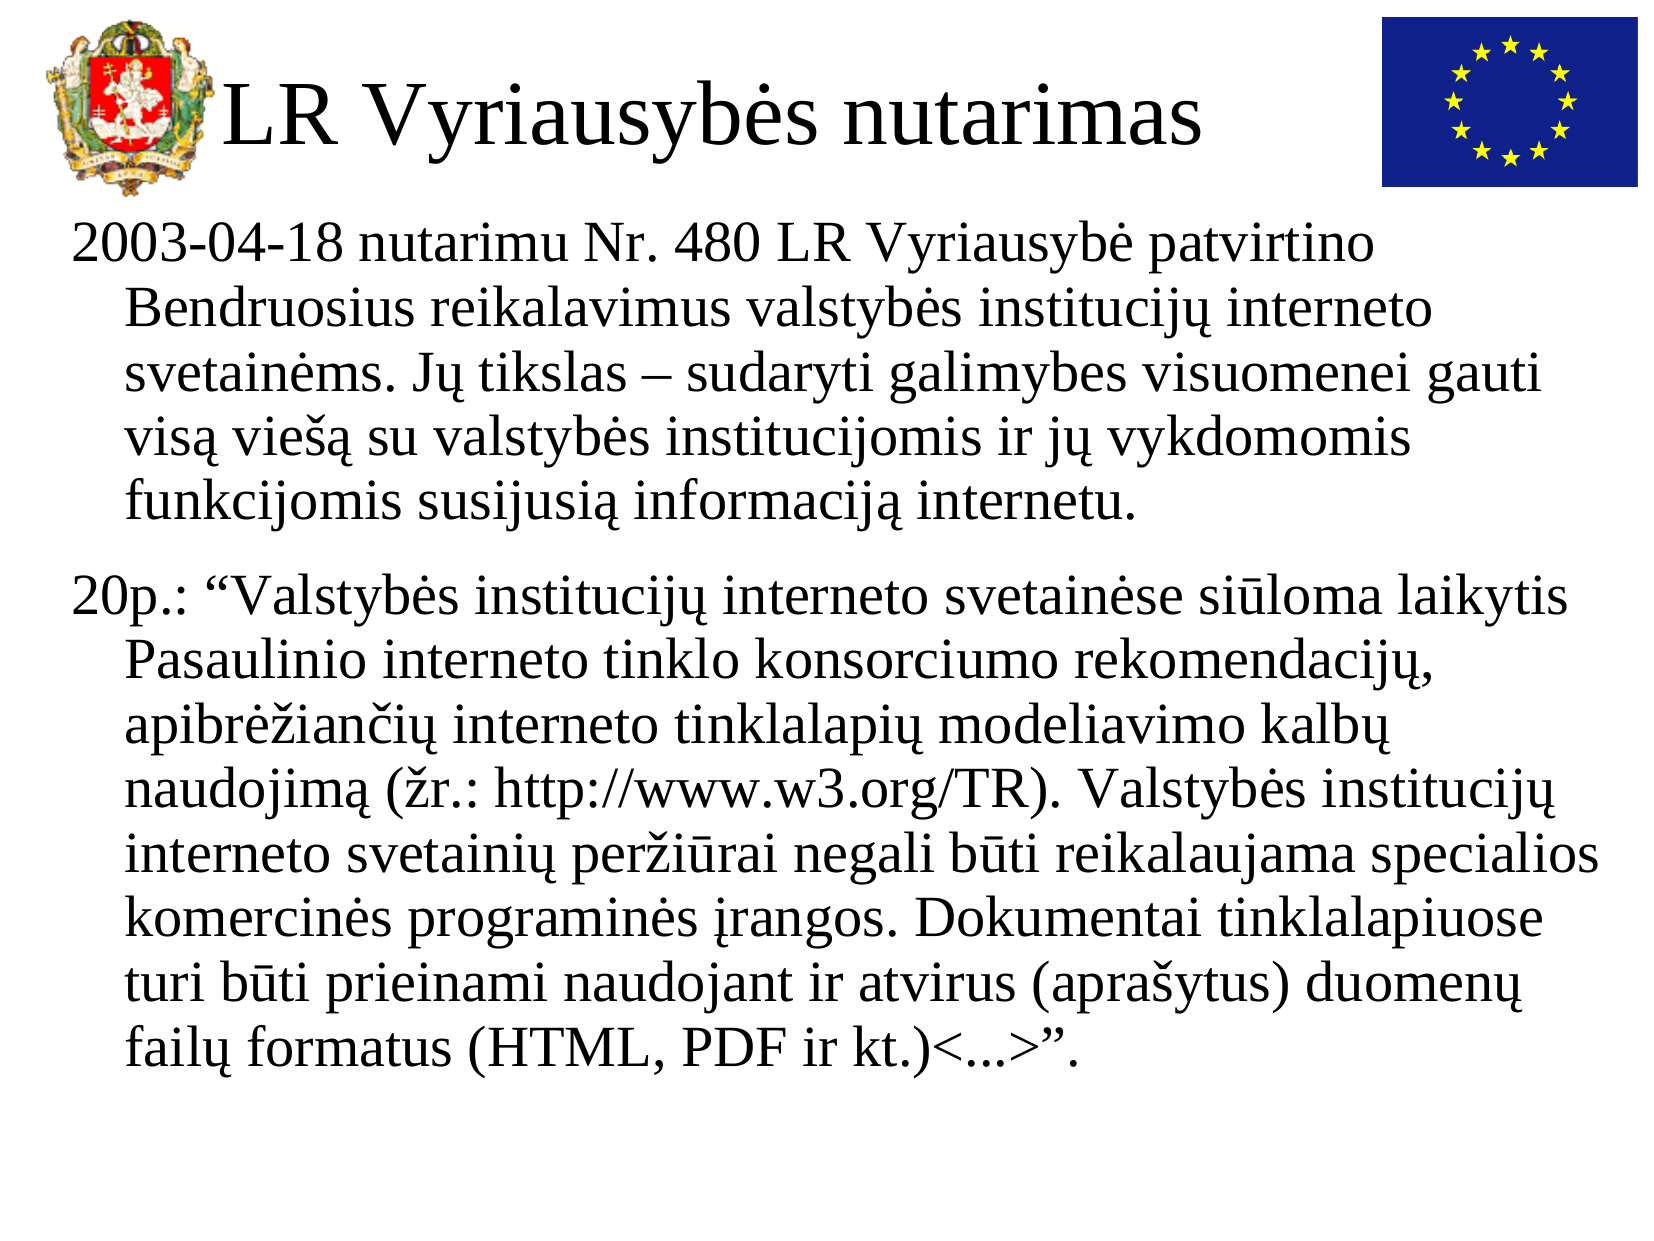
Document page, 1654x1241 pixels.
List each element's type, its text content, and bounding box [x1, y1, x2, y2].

title LR Vyriausybės nutarimas [63, 49, 1365, 178]
picture [0, 16, 271, 199]
list 2003-04-18 nutarimu Nr. 480 LR Vyriausybė patvirtino Bendruosius reikalavimus valstybės institucijų interneto svetainėms. Jų tikslas – sudaryti galimybes visuomenei gauti visą viešą su valstybės institucijomis ir jų vykdomomis funkcijomis susijusią informaciją internetu. 20p.: “Valstybės institucijų interneto svetainėse siūloma laikytis Pasaulinio interneto tinklo konsorciumo rekomendacijų, apibrėžiančių interneto tinklalapių modeliavimo kalbų naudojimą (žr.: http://www.w3.org/TR). Valstybės institucijų interneto svetainių peržiūrai negali būti reikalaujama specialios komercinės programinės įrangos. Dokumentai tinklalapiuose turi būti prieinami naudojant ir atvirus (aprašytus) duomenų failų formatus (HTML, PDF ir kt.)<...>”. [53, 209, 1619, 1144]
picture [1382, 17, 1638, 187]
